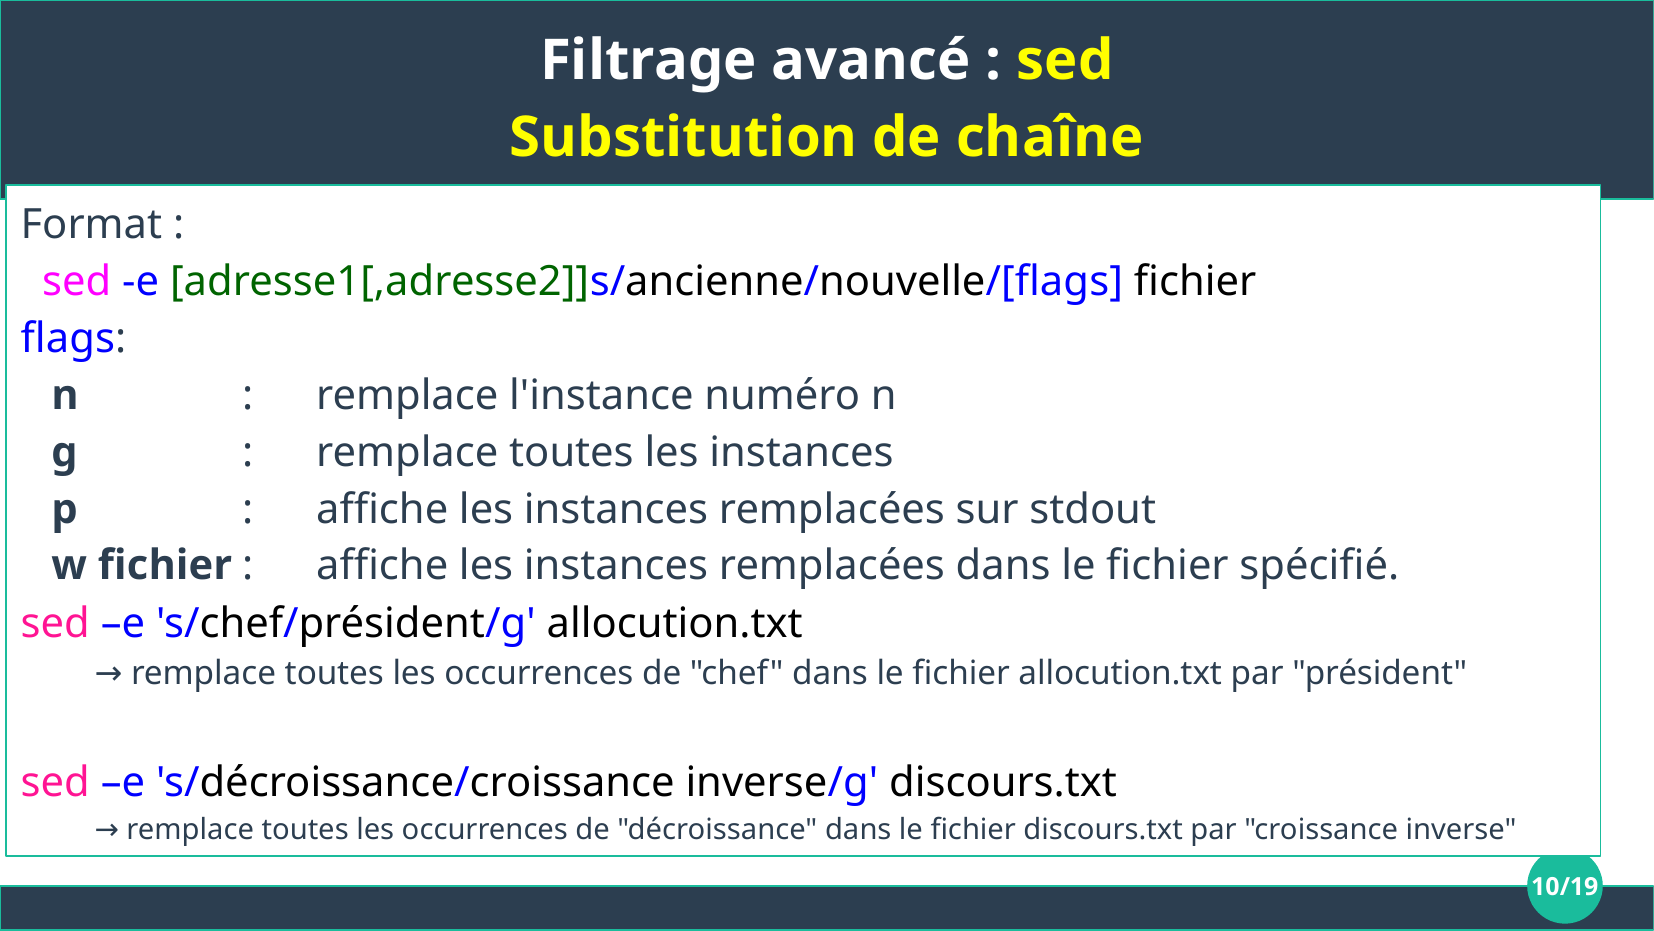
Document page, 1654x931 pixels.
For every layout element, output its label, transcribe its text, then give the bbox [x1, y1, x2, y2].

text_box Format : sed -e [adresse1[,adresse2]]s/ancienne/nouvelle/[flags] fichier flags: n : remplace l'instance numéro n g : remplace toutes les instances p : affiche les instances remplacées sur stdout w fichier : affiche les instances remplacées dans le fichier spécifié. sed –e 's/chef/président/g' allocution.txt → remplace toutes les occurrences de "chef" dans le fichier allocution.txt par "président" sed –e 's/décroissance/croissance inverse/g' discours.txt → remplace toutes les occurrences de "décroissance" dans le fichier discours.txt par "croissance inverse" [5, 185, 1601, 857]
title Filtrage avancé : sed Substitution de chaîne [59, 37, 1595, 155]
